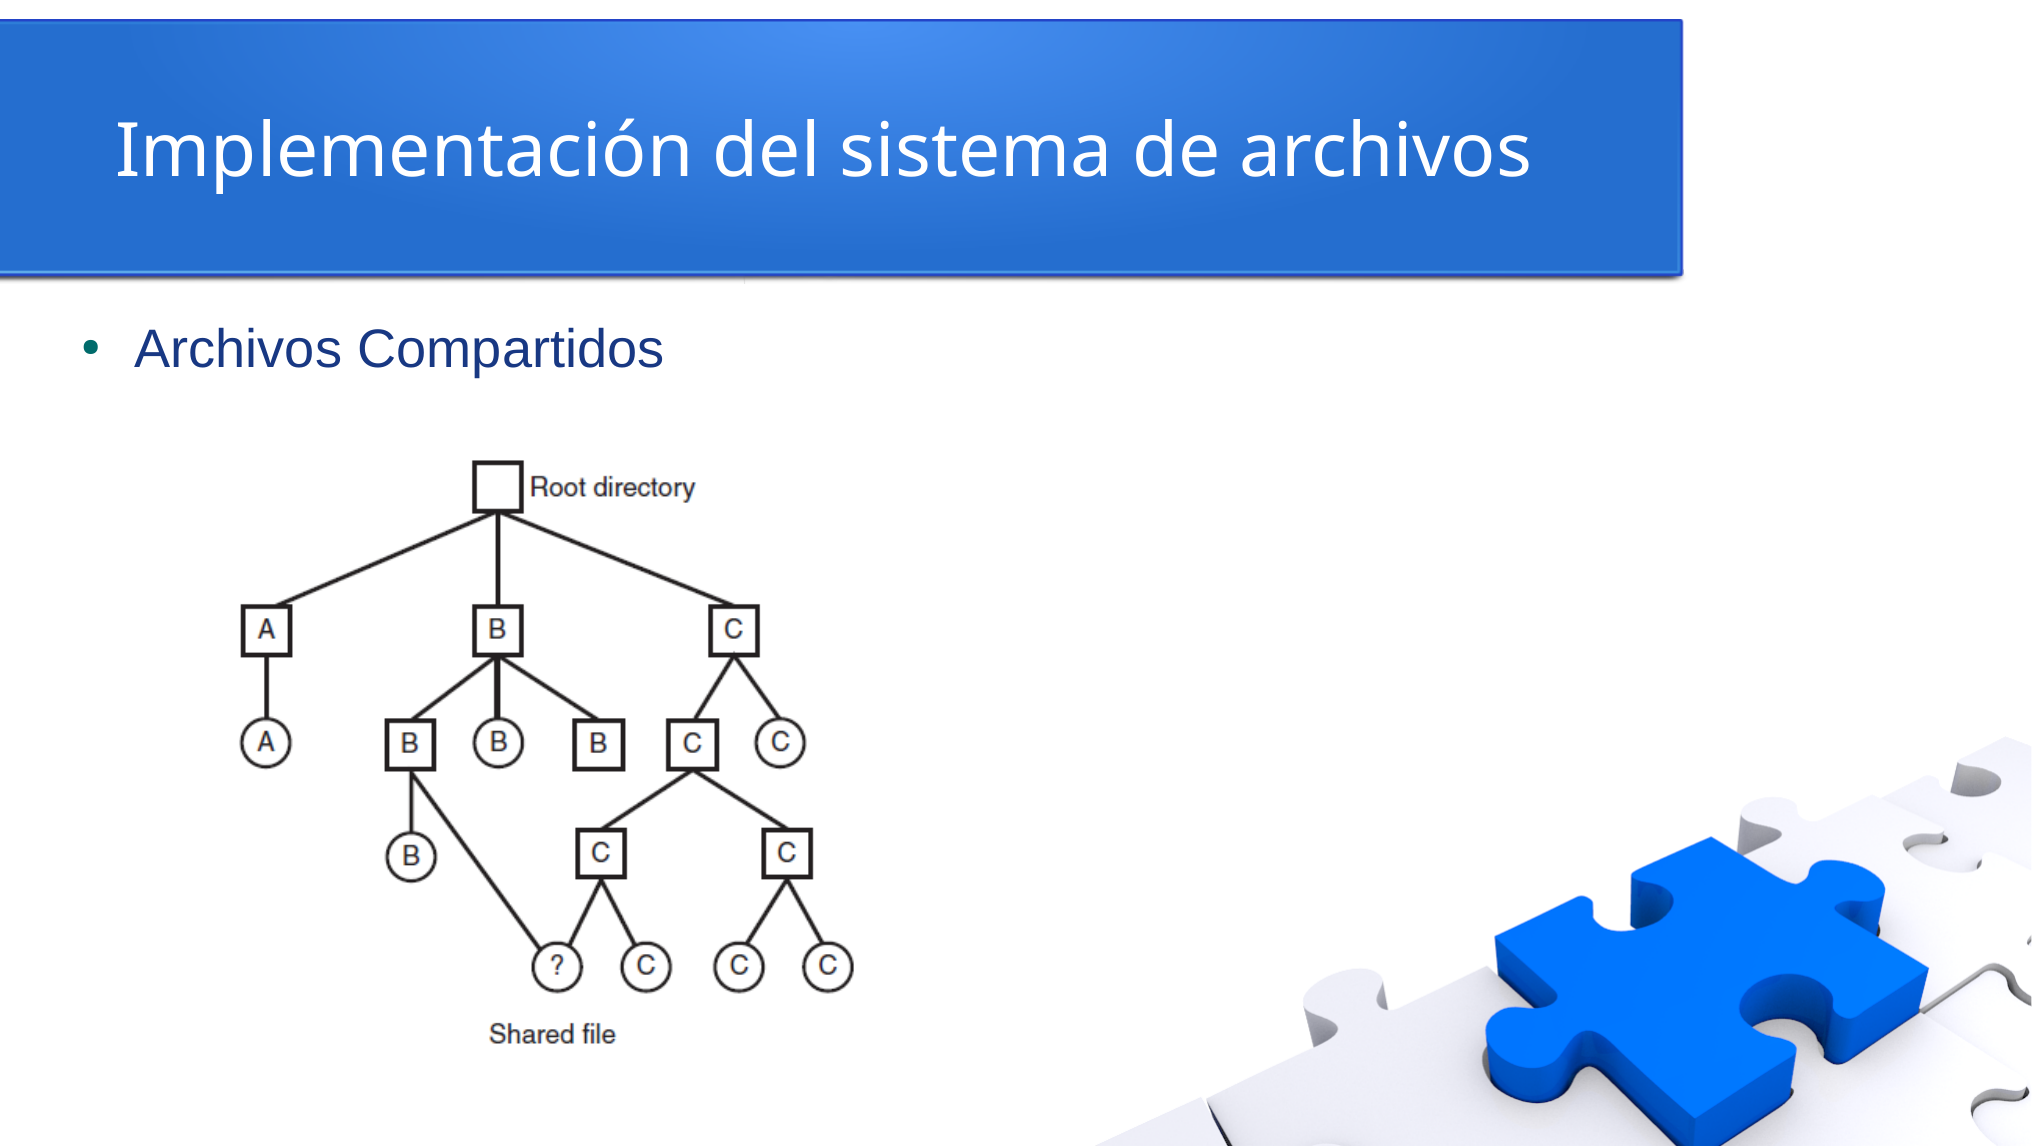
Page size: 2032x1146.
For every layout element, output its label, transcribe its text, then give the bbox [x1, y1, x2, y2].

text_box Archivos Compartidos [63, 318, 1453, 1111]
picture [177, 431, 893, 1075]
picture [0, 19, 1689, 284]
title Implementación del sistema de archivos [42, 51, 1607, 243]
picture [1071, 605, 2032, 1146]
